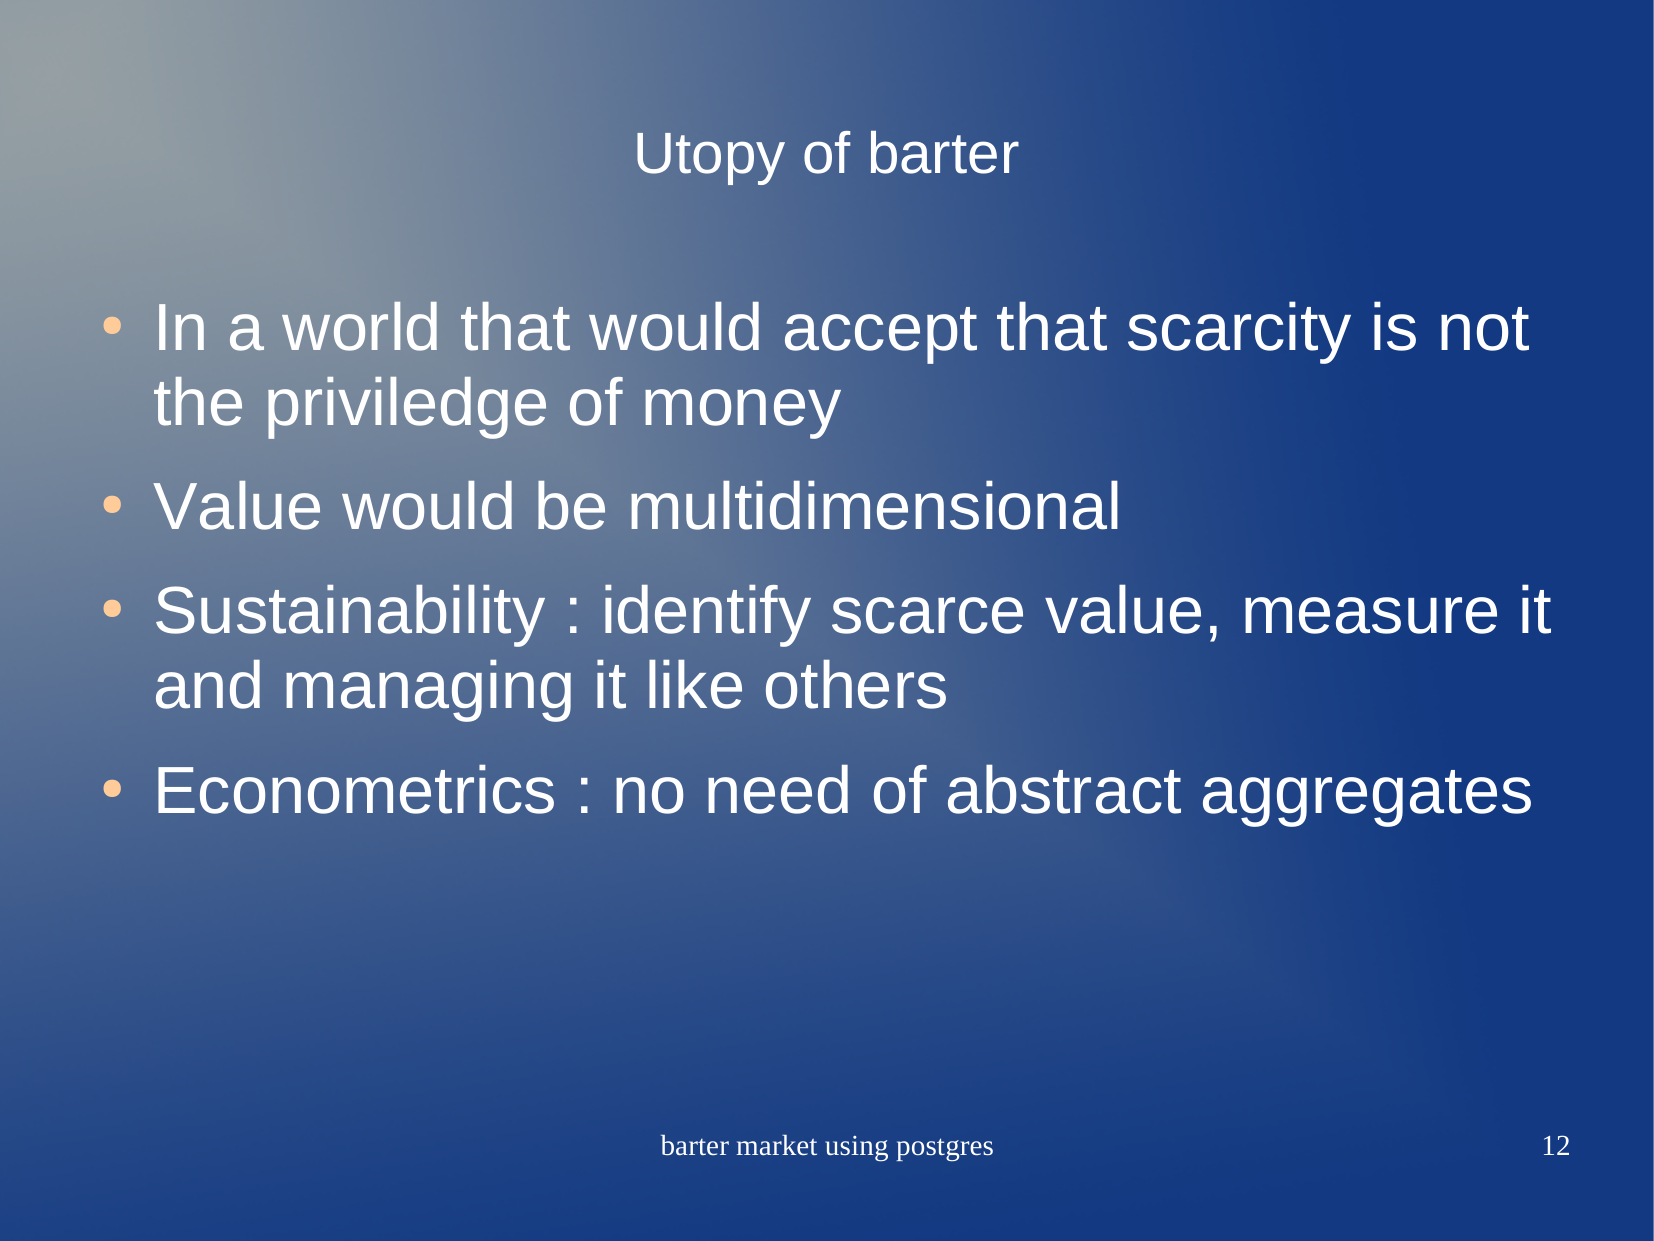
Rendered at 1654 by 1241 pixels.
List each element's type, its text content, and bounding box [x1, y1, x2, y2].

list In a world that would accept that scarcity is not the priviledge of money Value would be multidimensional Sustainability : identify scarce value, measure it and managing it like others Econometrics : no need of abstract aggregates [82, 290, 1571, 1052]
picture [0, 0, 1654, 1241]
title Utopy of barter [82, 49, 1571, 257]
